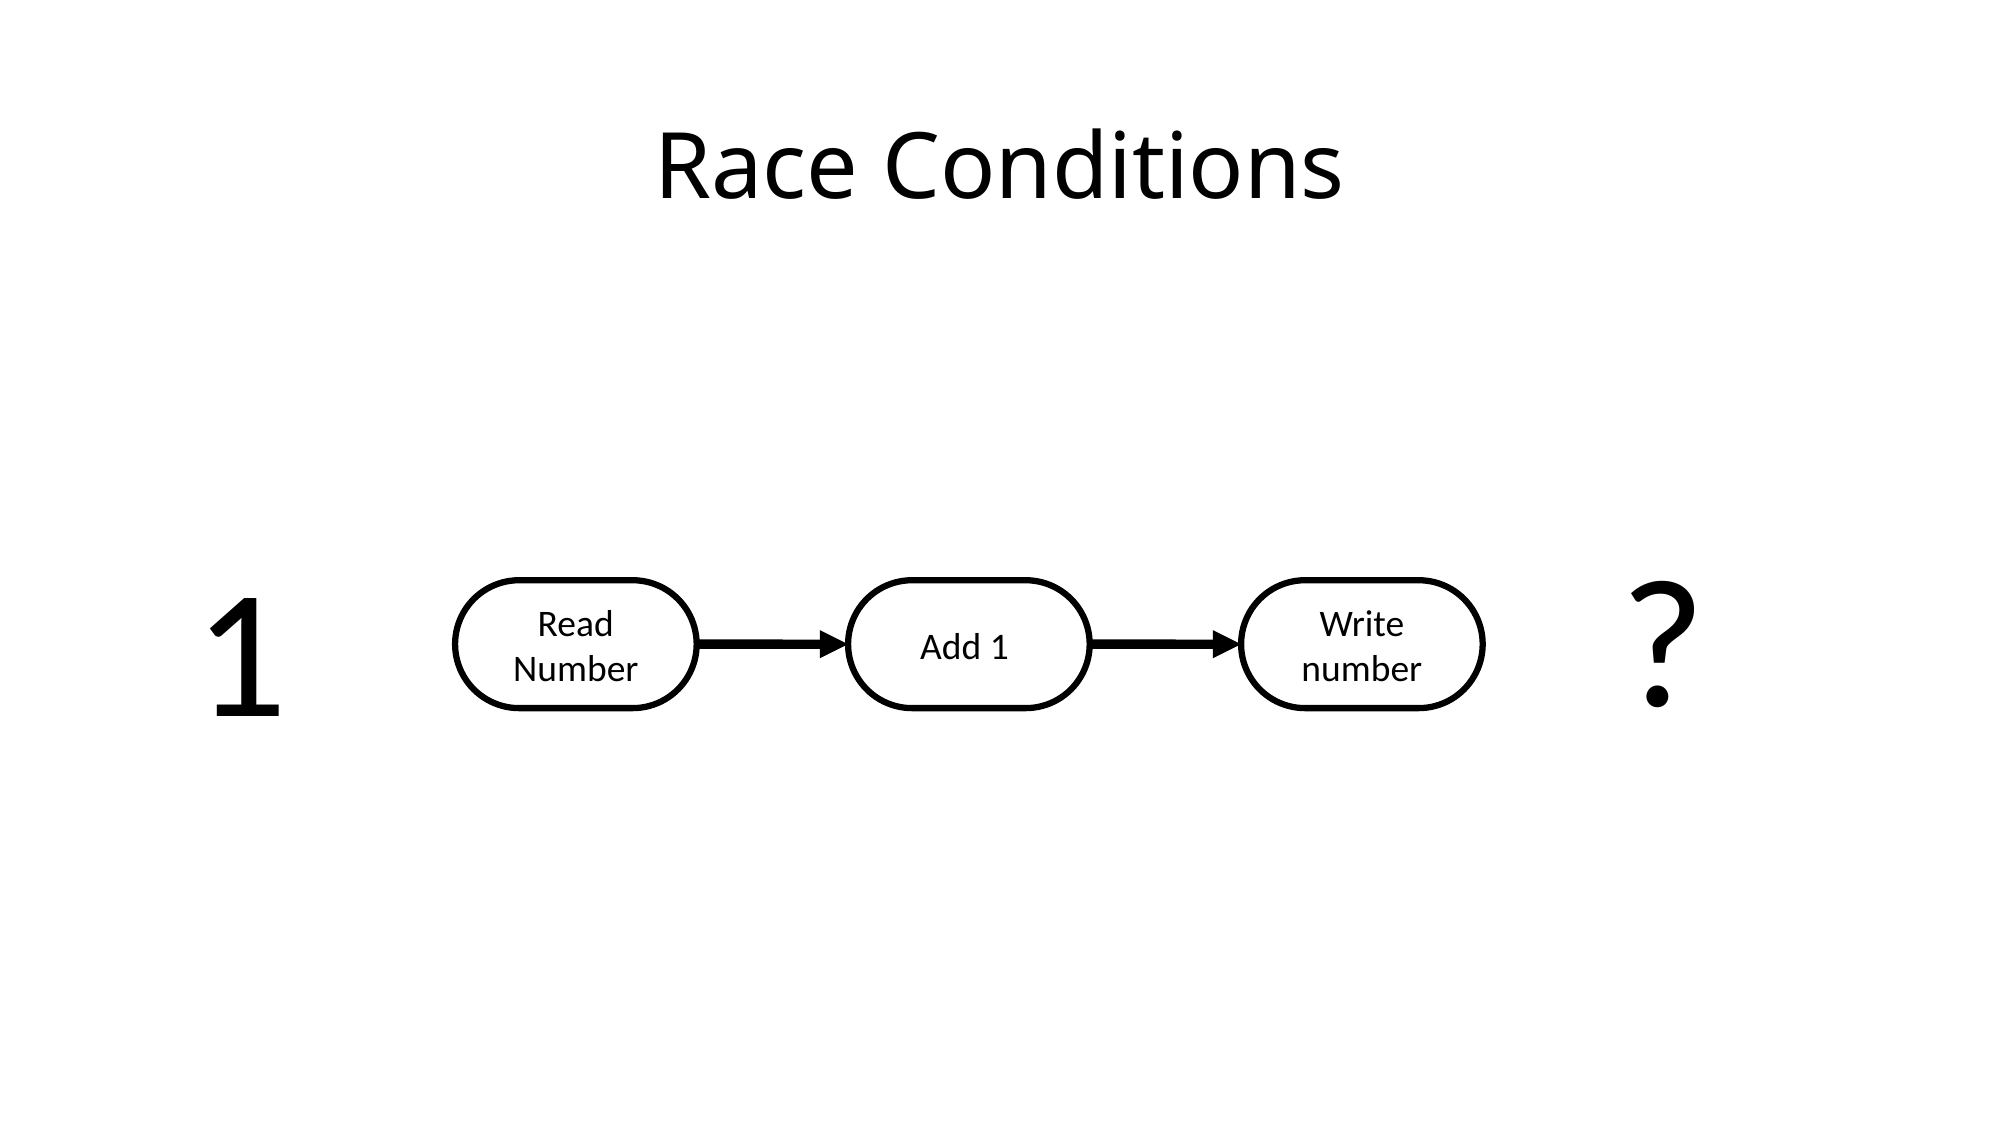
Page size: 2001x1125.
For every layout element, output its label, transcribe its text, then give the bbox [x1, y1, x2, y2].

text_box Write number [1241, 580, 1483, 709]
title Race Conditions [137, 59, 1863, 278]
text_box 1 [179, 525, 380, 761]
text_box Add 1 [848, 580, 1090, 709]
text_box ? [1605, 516, 1806, 752]
text_box Read Number [455, 580, 697, 709]
